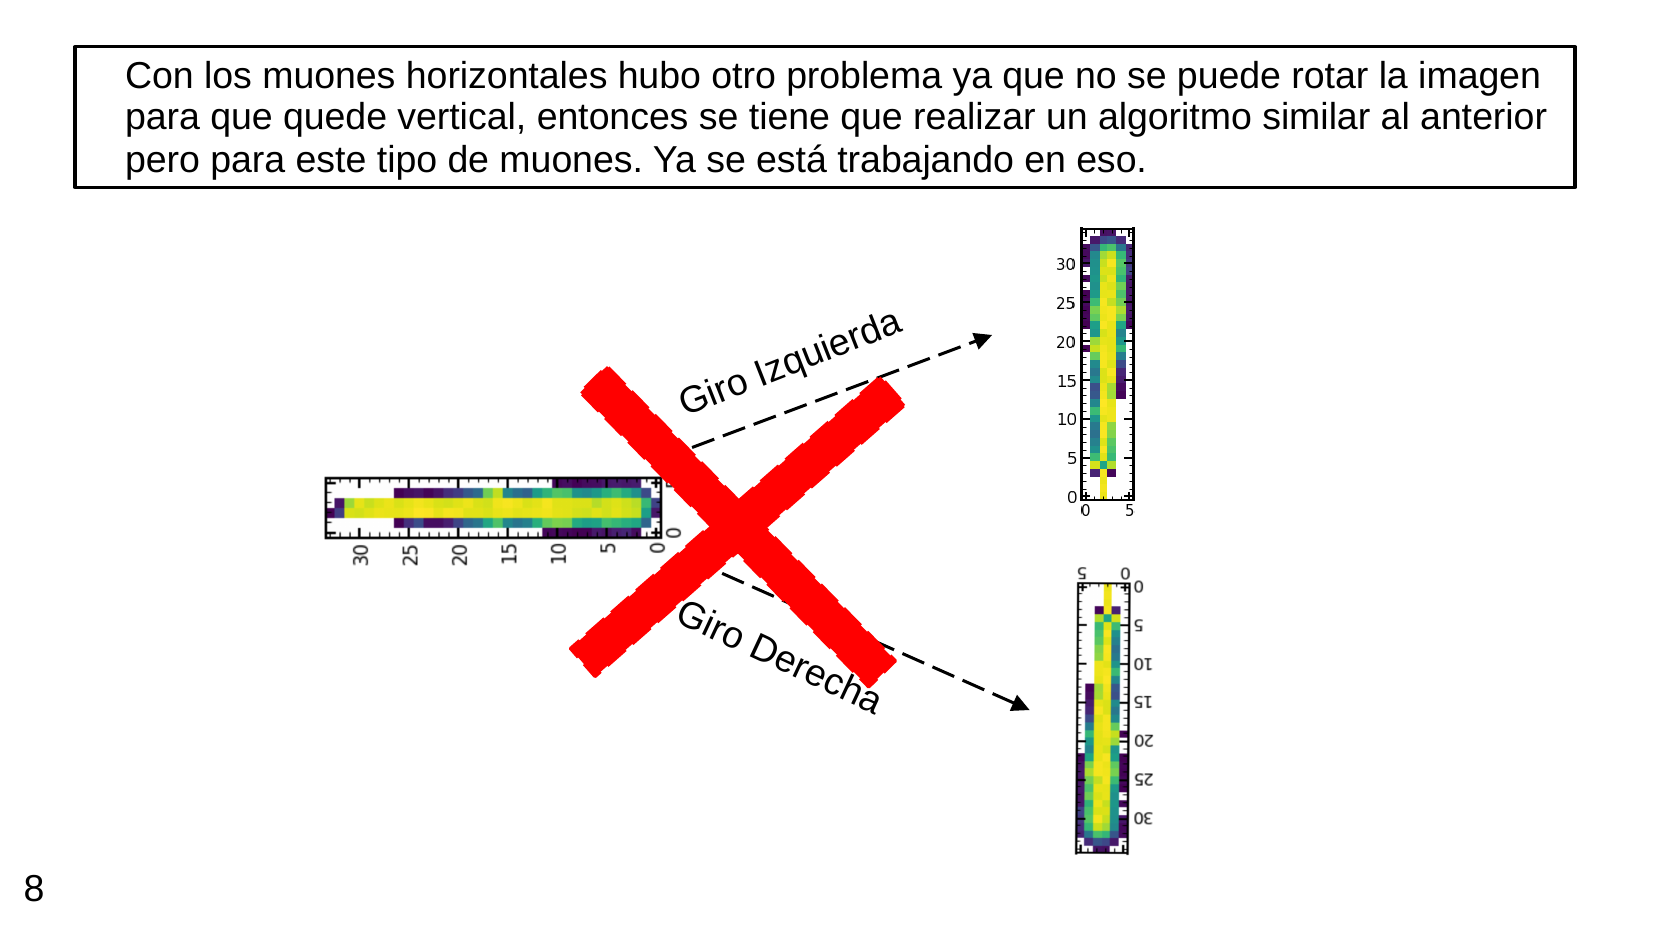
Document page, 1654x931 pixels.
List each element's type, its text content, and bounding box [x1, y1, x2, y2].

text_box Giro Izquierda [655, 260, 991, 437]
text_box Giro Derecha [653, 587, 984, 772]
text_box [570, 366, 906, 688]
picture [317, 469, 693, 575]
text_box Con los muones horizontales hubo otro problema ya que no se puede rotar la imagen para que quede vertical, entonces se tiene que realizar un algoritmo similar al anterior pero para este tipo de muones. Ya se está trabajando en eso. [75, 46, 1576, 188]
picture [1048, 222, 1143, 525]
text_box <number> [8, 860, 638, 931]
picture [1067, 557, 1163, 861]
